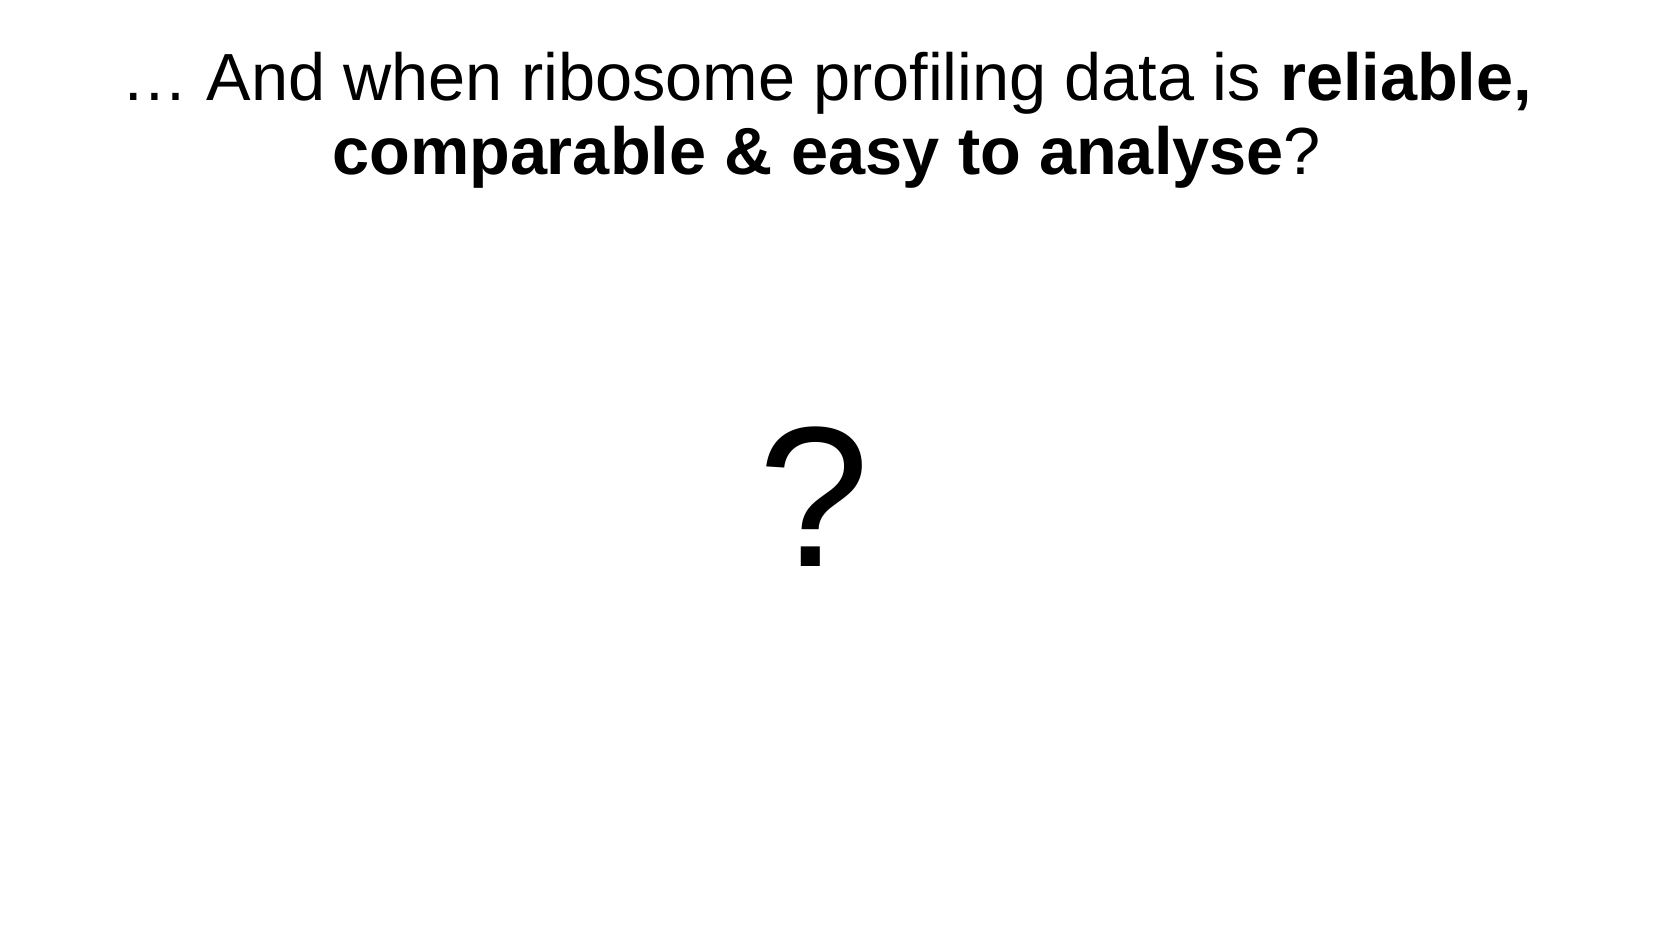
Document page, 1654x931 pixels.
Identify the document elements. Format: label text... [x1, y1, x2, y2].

text_box ? [744, 377, 863, 617]
title … And when ribosome profiling data is reliable, comparable & easy to analyse? [82, 12, 1571, 218]
